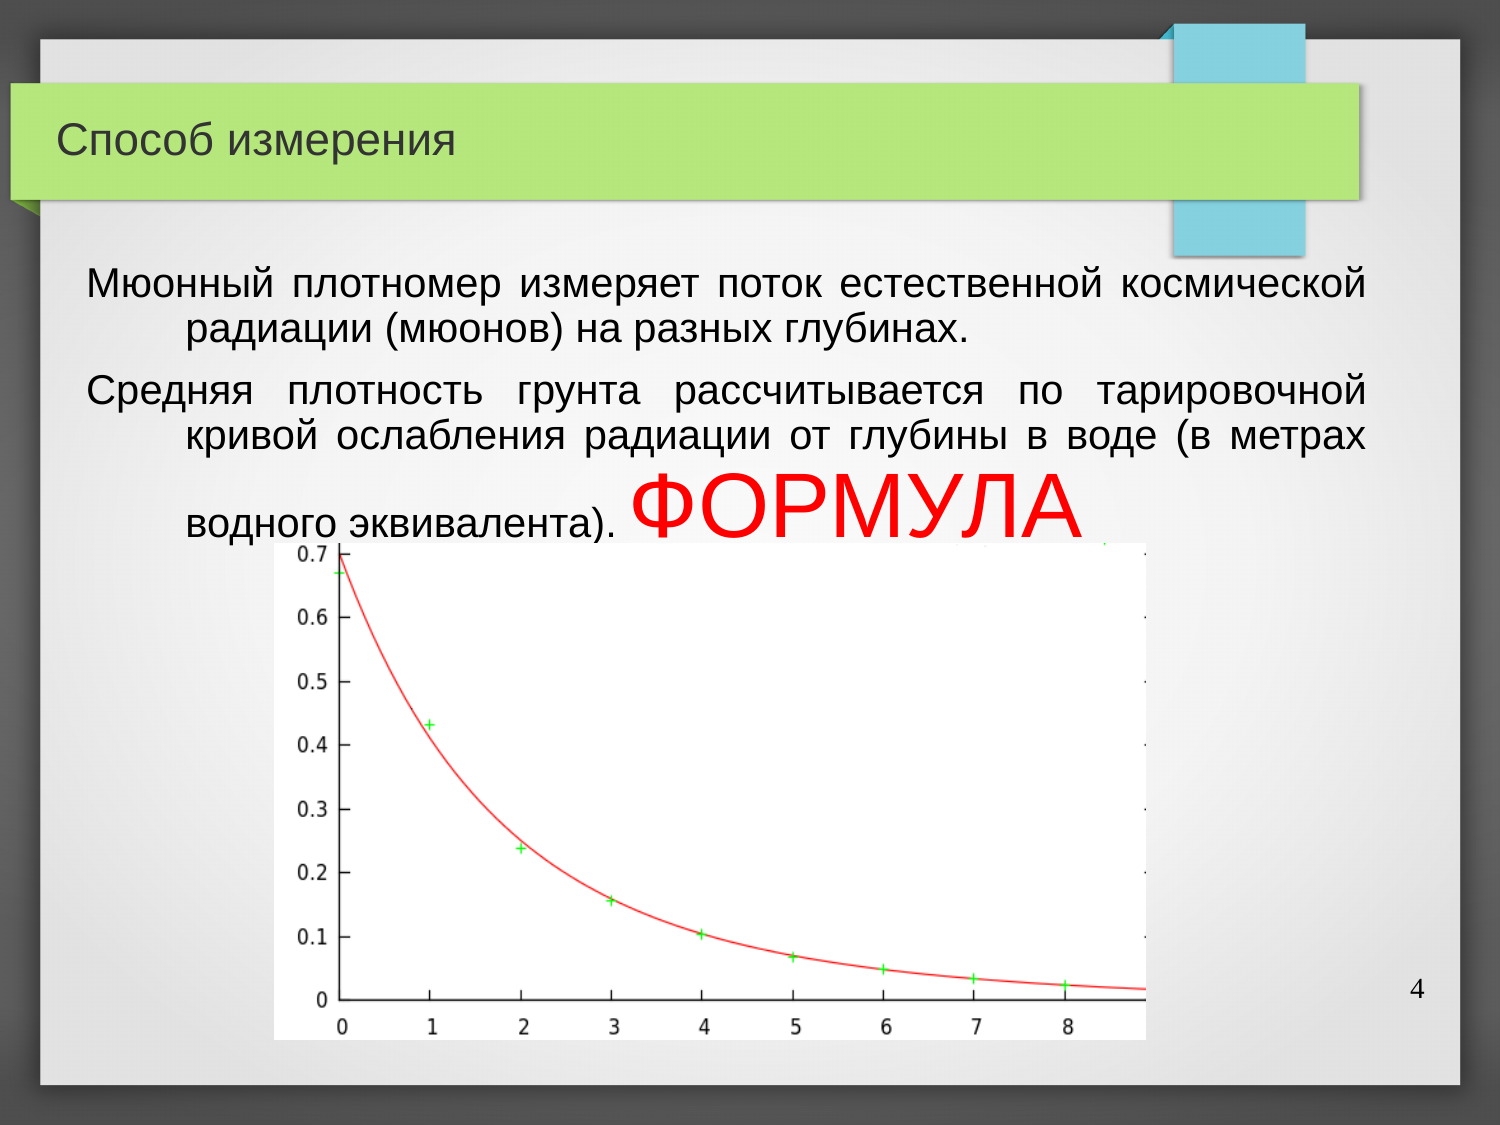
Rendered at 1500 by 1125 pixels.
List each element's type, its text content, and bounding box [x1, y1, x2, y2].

picture [0, 0, 1500, 1125]
title Способ измерения [41, 61, 1471, 213]
list Мюонный плотномер измеряет поток естественной космической радиации (мюонов) на разных глубинах. Средняя плотность грунта рассчитывается по тарировочной кривой ослабления радиации от глубины в воде (в метрах водного эквивалента). ФОРМУЛА [70, 254, 1382, 1040]
